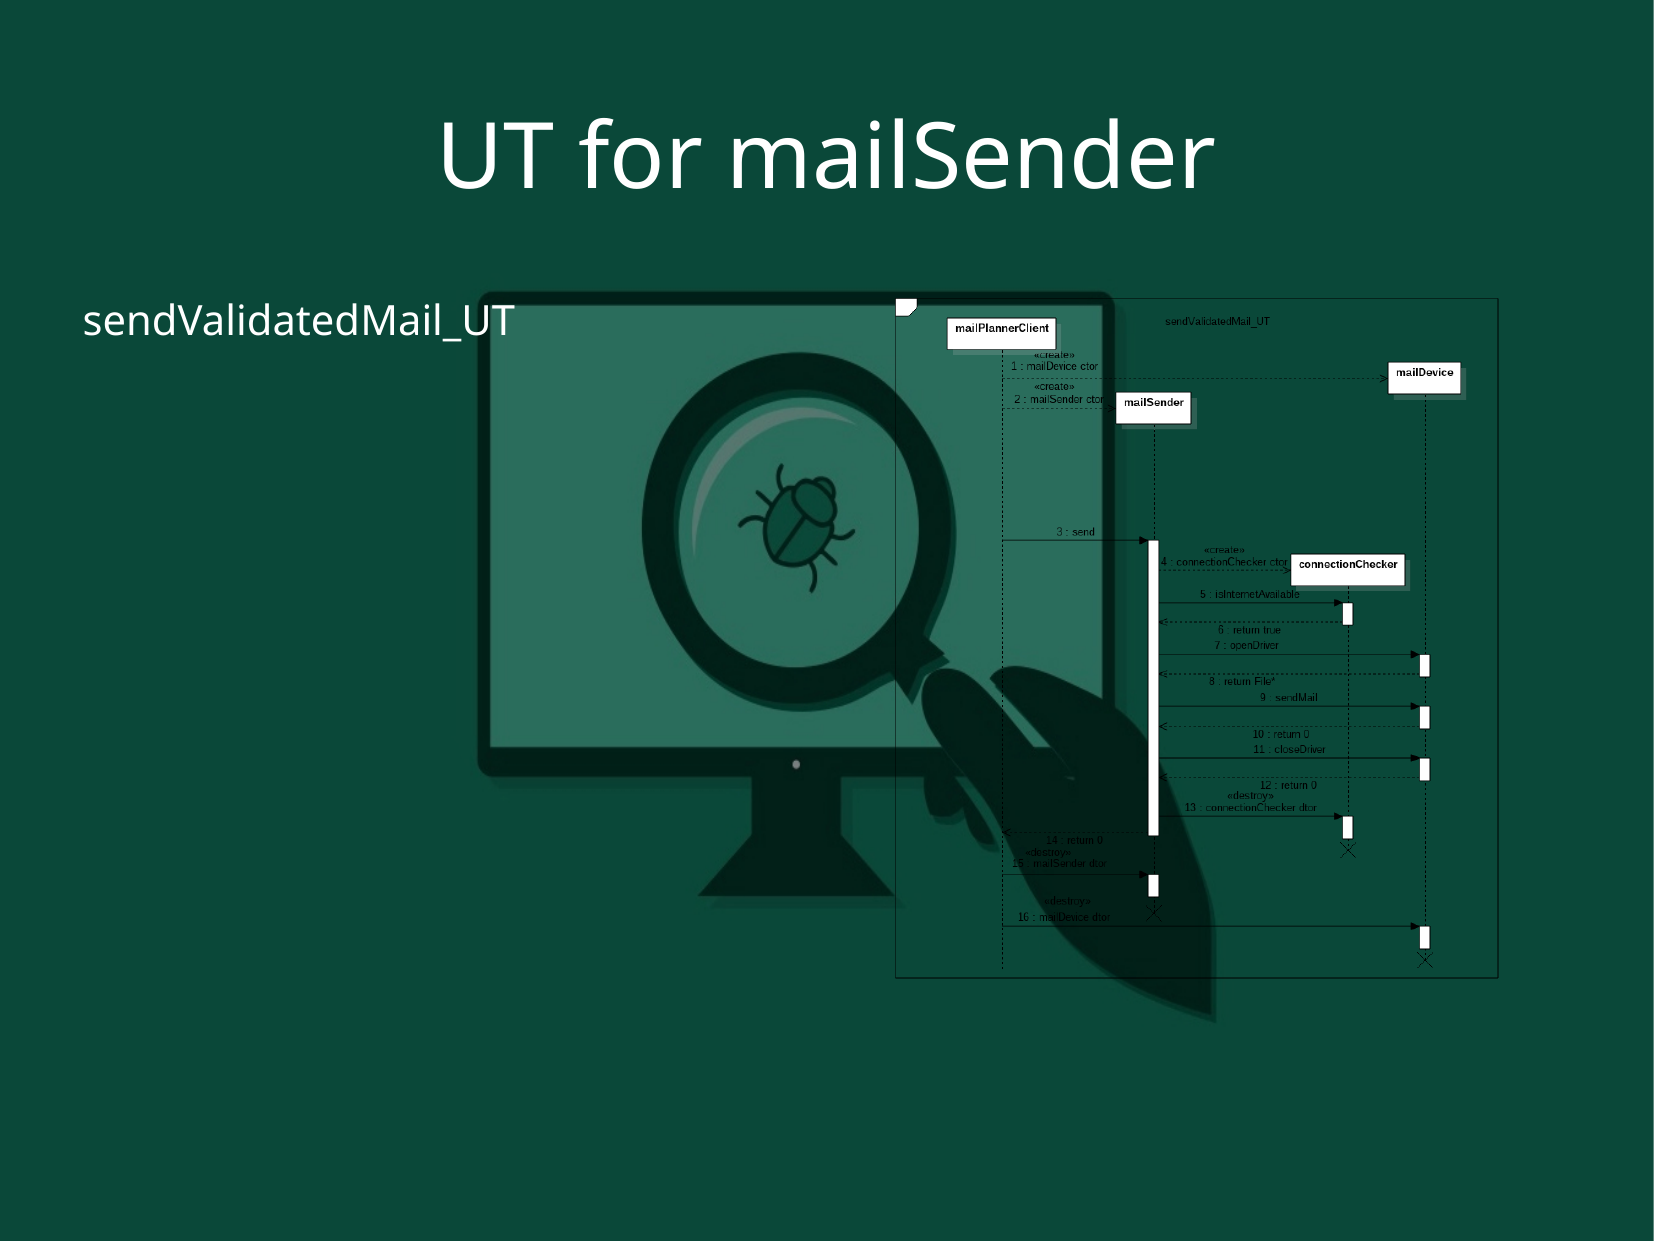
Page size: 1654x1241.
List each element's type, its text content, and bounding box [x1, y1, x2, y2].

list sendValidatedMail_UT [82, 290, 809, 1010]
picture [0, 0, 1654, 1241]
title UT for mailSender [82, 49, 1571, 257]
